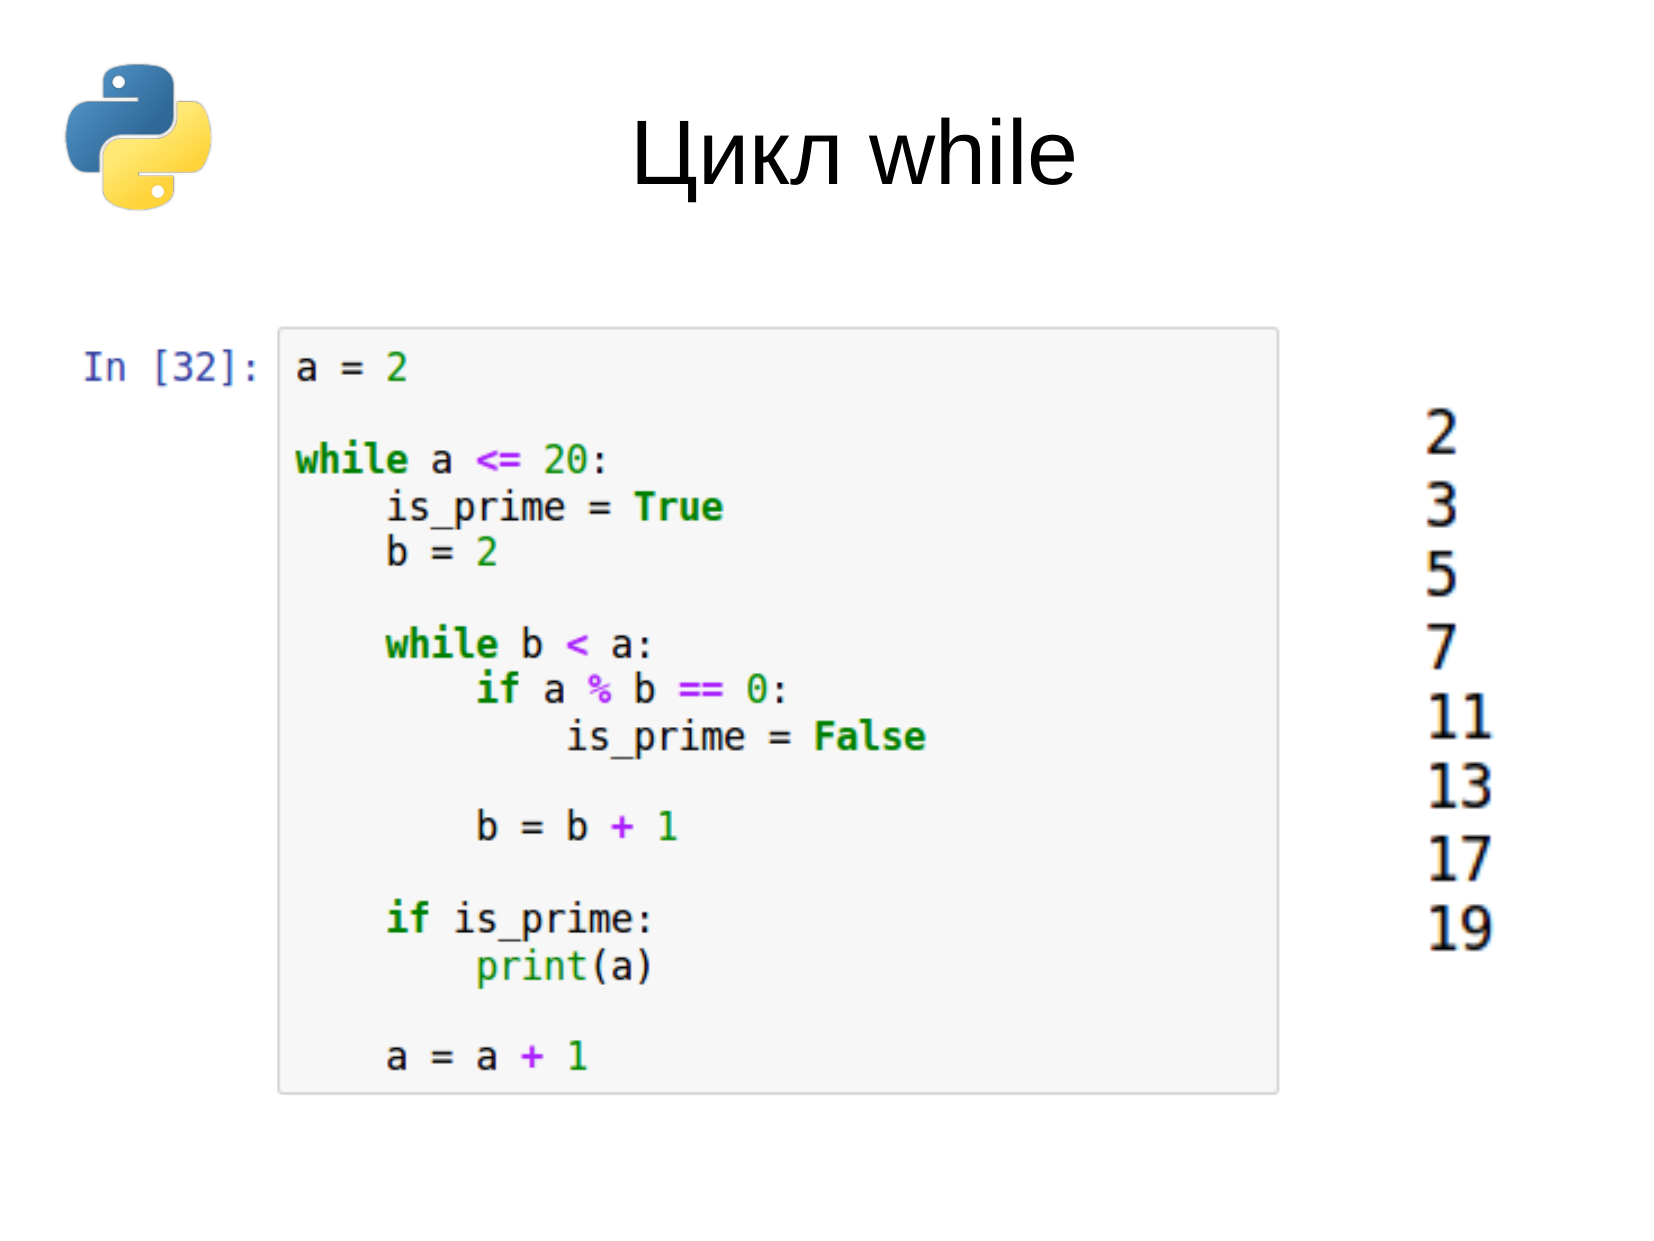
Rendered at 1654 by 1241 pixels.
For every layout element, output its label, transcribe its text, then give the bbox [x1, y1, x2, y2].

picture [33, 32, 244, 244]
picture [53, 314, 1291, 1102]
title Цикл while [270, 49, 1441, 257]
picture [1380, 389, 1561, 1021]
